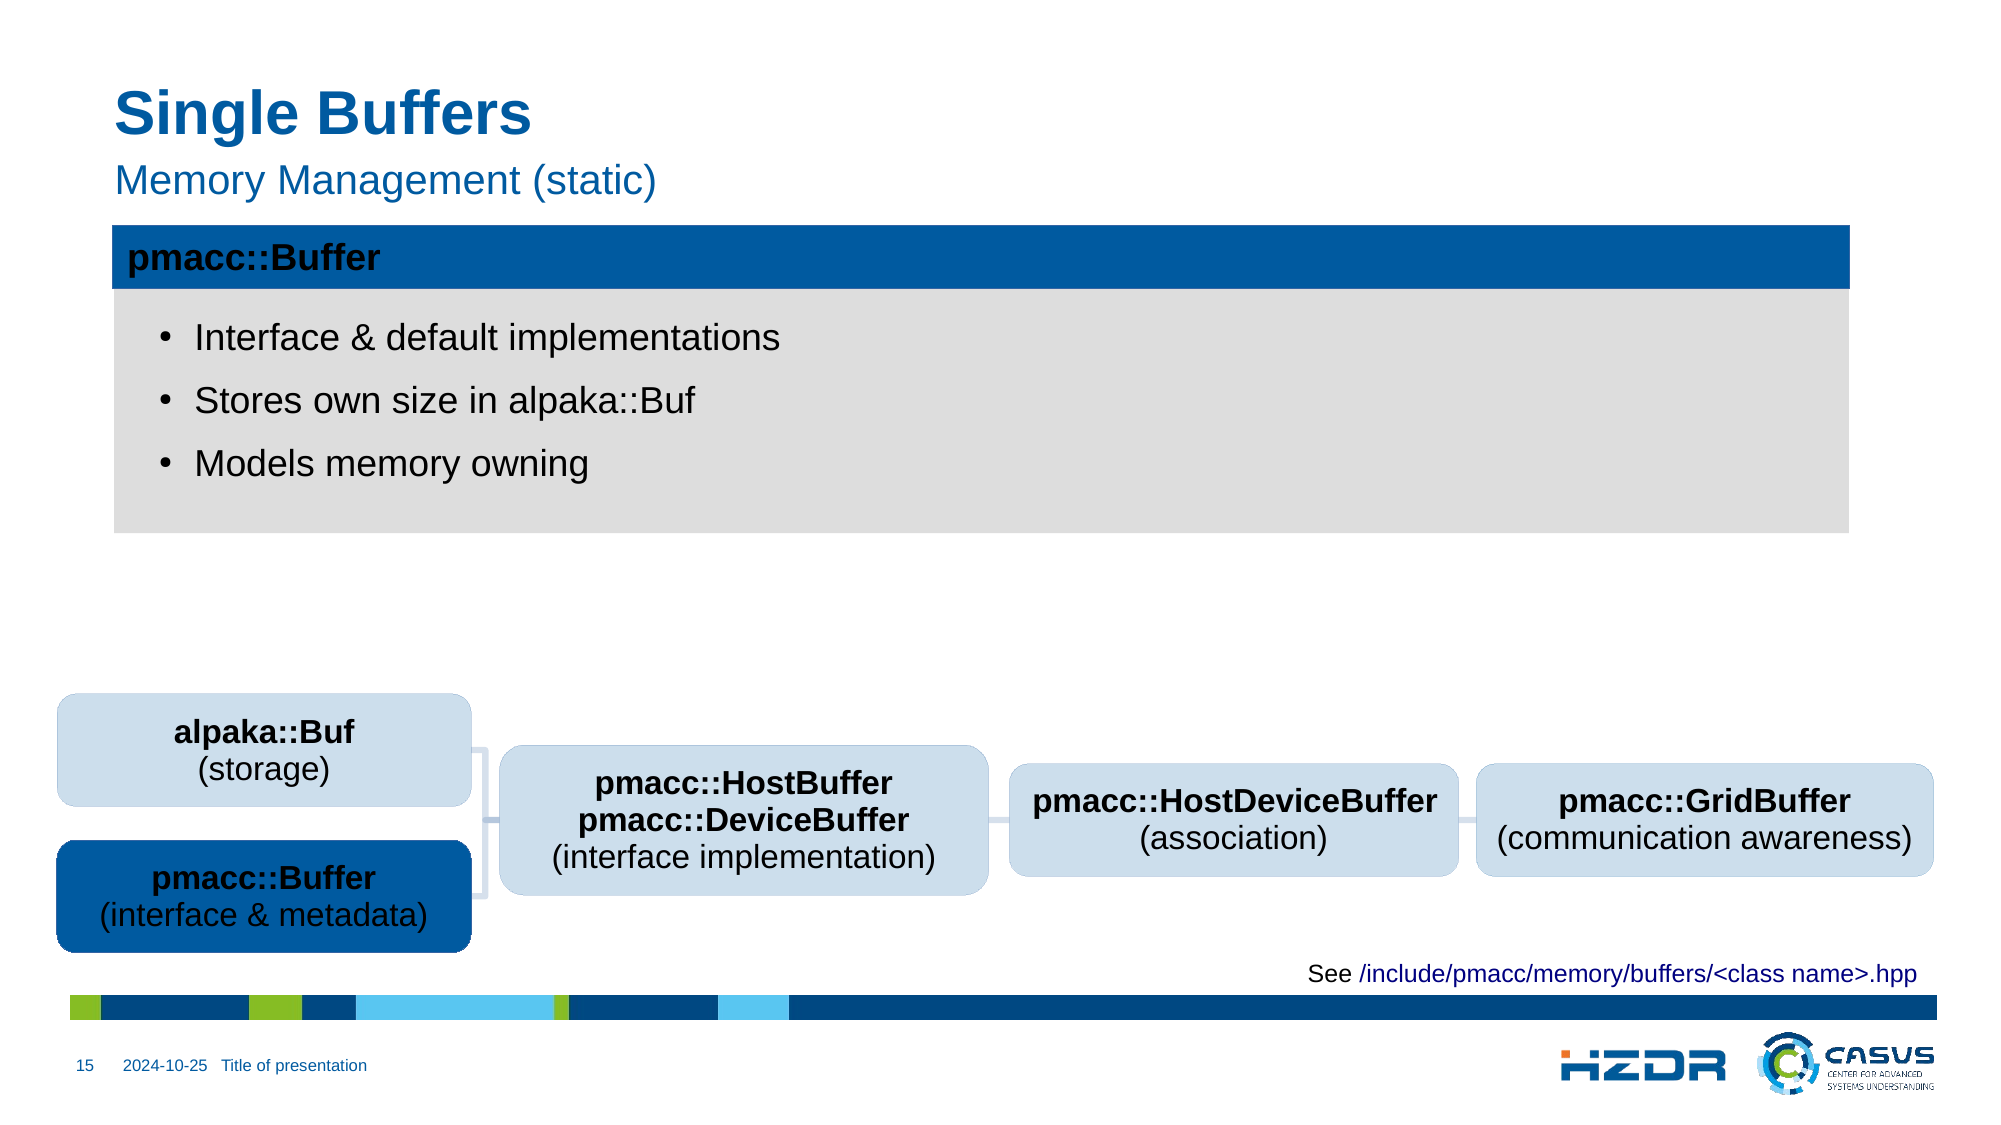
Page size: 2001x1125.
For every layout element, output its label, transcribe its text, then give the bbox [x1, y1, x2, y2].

text_box alpaka::Buf (storage) [57, 693, 472, 807]
text_box pmacc::Buffer [112, 225, 1850, 289]
text_box See /include/pmacc/memory/buffers/<class name>.hpp [890, 952, 1934, 1005]
picture [1560, 1049, 1726, 1081]
picture [572, 995, 1937, 1020]
picture [104, 995, 569, 1020]
text_box Interface & default implementations Stores own size in alpaka::Buf Models memory owning [114, 289, 1849, 534]
text_box pmacc::HostBuffer pmacc::DeviceBuffer (interface implementation) [499, 745, 989, 896]
text_box pmacc::HostDeviceBuffer (association) [1009, 763, 1459, 877]
text_box pmacc::GridBuffer (communication awareness) [1476, 763, 1934, 877]
slide_number 2024-10-25 [107, 1034, 208, 1095]
title Single Buffers [114, 80, 1934, 148]
text_box Memory Management (static) [114, 152, 1267, 208]
picture [1757, 1032, 1934, 1095]
picture [70, 995, 101, 1020]
text_box pmacc::Buffer (interface & metadata) [56, 840, 472, 953]
